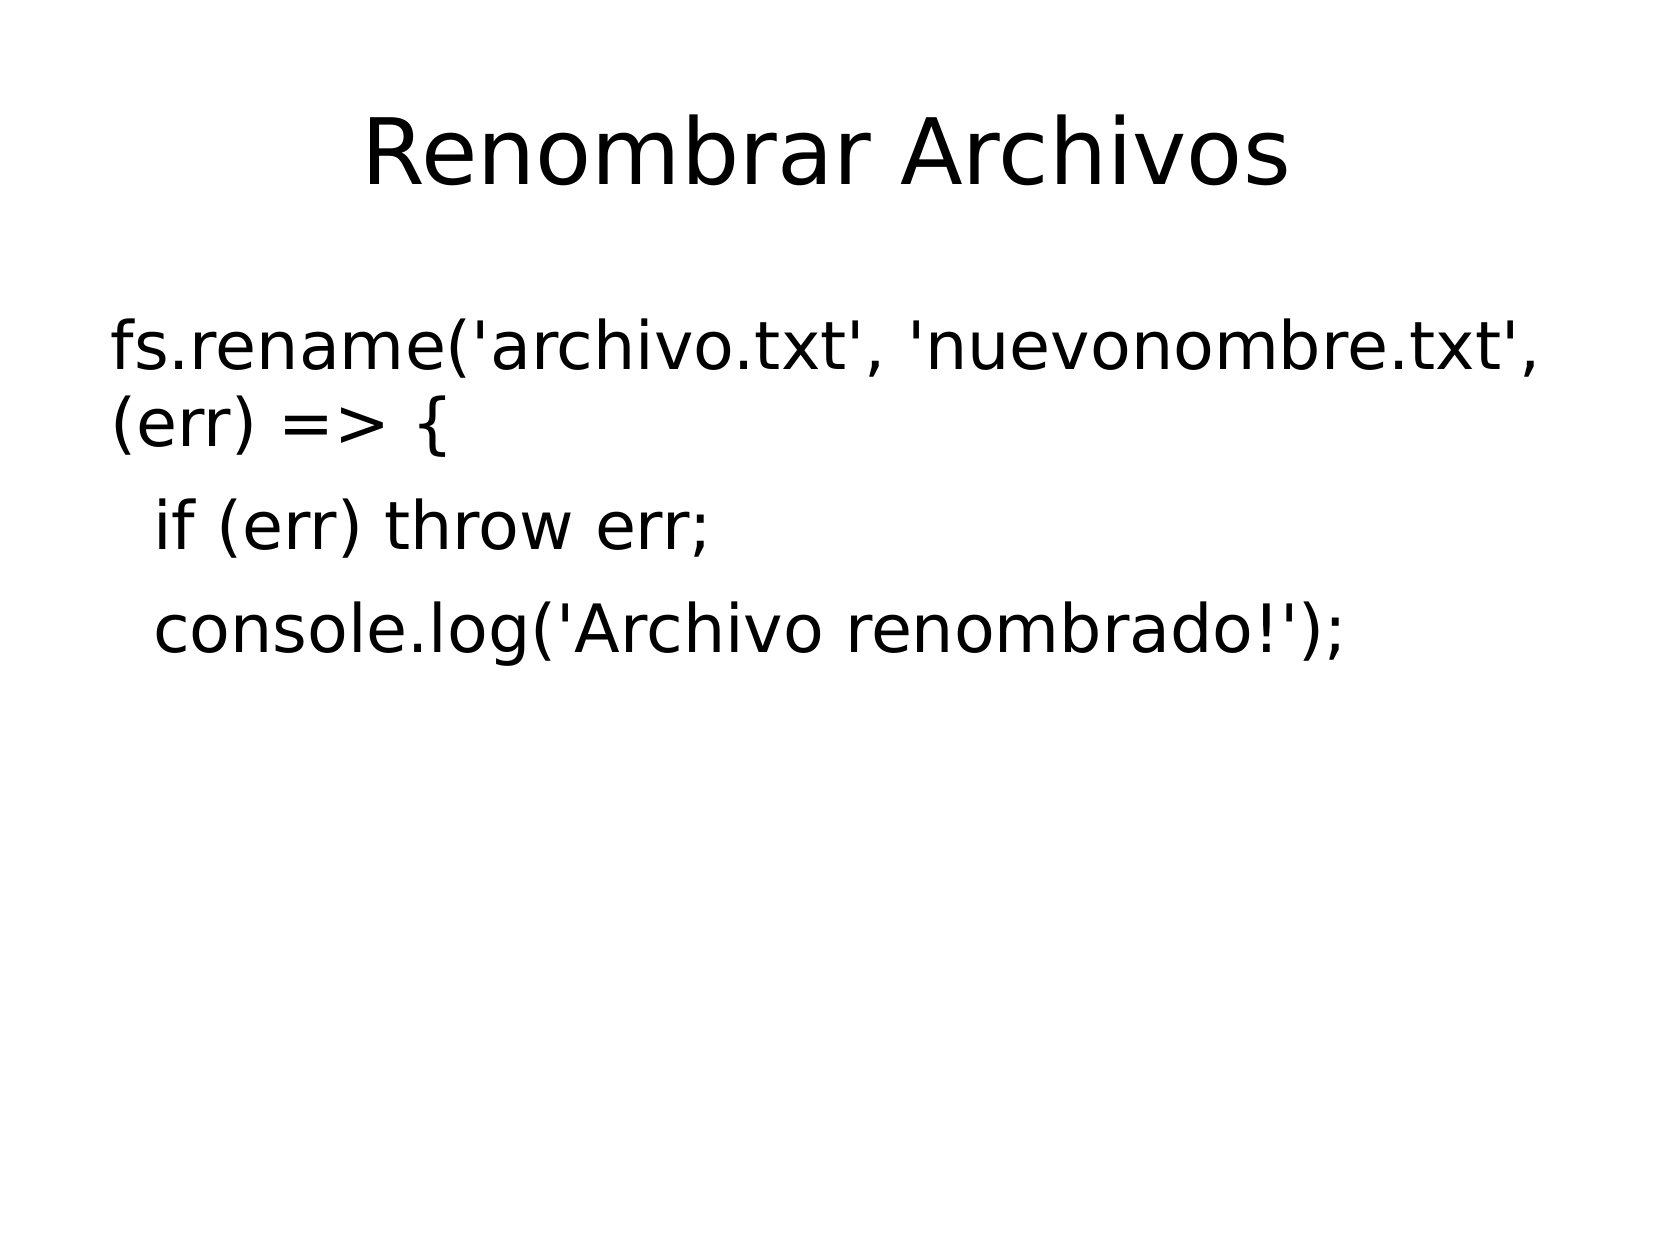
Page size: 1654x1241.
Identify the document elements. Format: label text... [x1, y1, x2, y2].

text_box fs.rename('archivo.txt', 'nuevonombre.txt',(err) => { if (err) throw err; console.log('Archivo renombrado!'); [95, 299, 1571, 1158]
title Renombrar Archivos [82, 49, 1571, 257]
